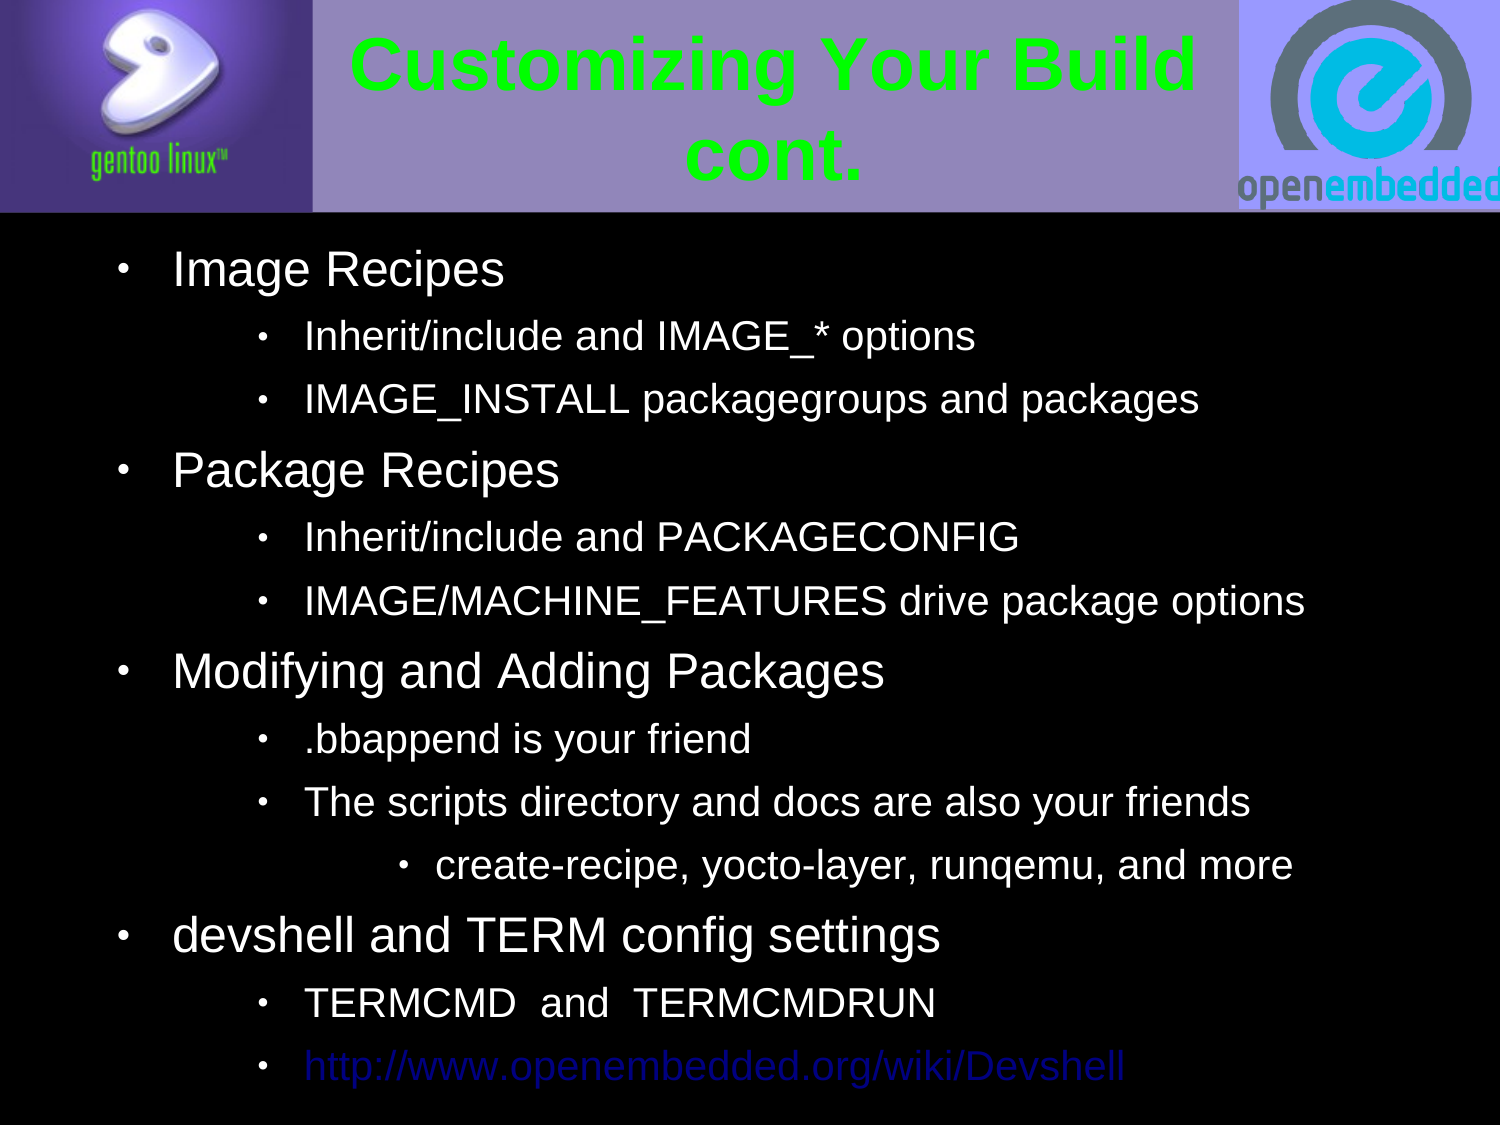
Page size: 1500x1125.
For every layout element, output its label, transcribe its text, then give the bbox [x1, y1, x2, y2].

title Customizing Your Build cont. [319, 12, 1230, 201]
list Image Recipes Inherit/include and IMAGE_* options IMAGE_INSTALL packagegroups and packages Package Recipes Inherit/include and PACKAGECONFIG IMAGE/MACHINE_FEATURES drive package options Modifying and Adding Packages .bbappend is your friend The scripts directory and docs are also your friends create-recipe, yocto-layer, runqemu, and more devshell and TERM config settings TERMCMD and TERMCMDRUN http://www.openembedded.org/wiki/Devshell [60, 238, 1441, 1090]
picture [0, 0, 302, 184]
picture [1238, 0, 1500, 210]
